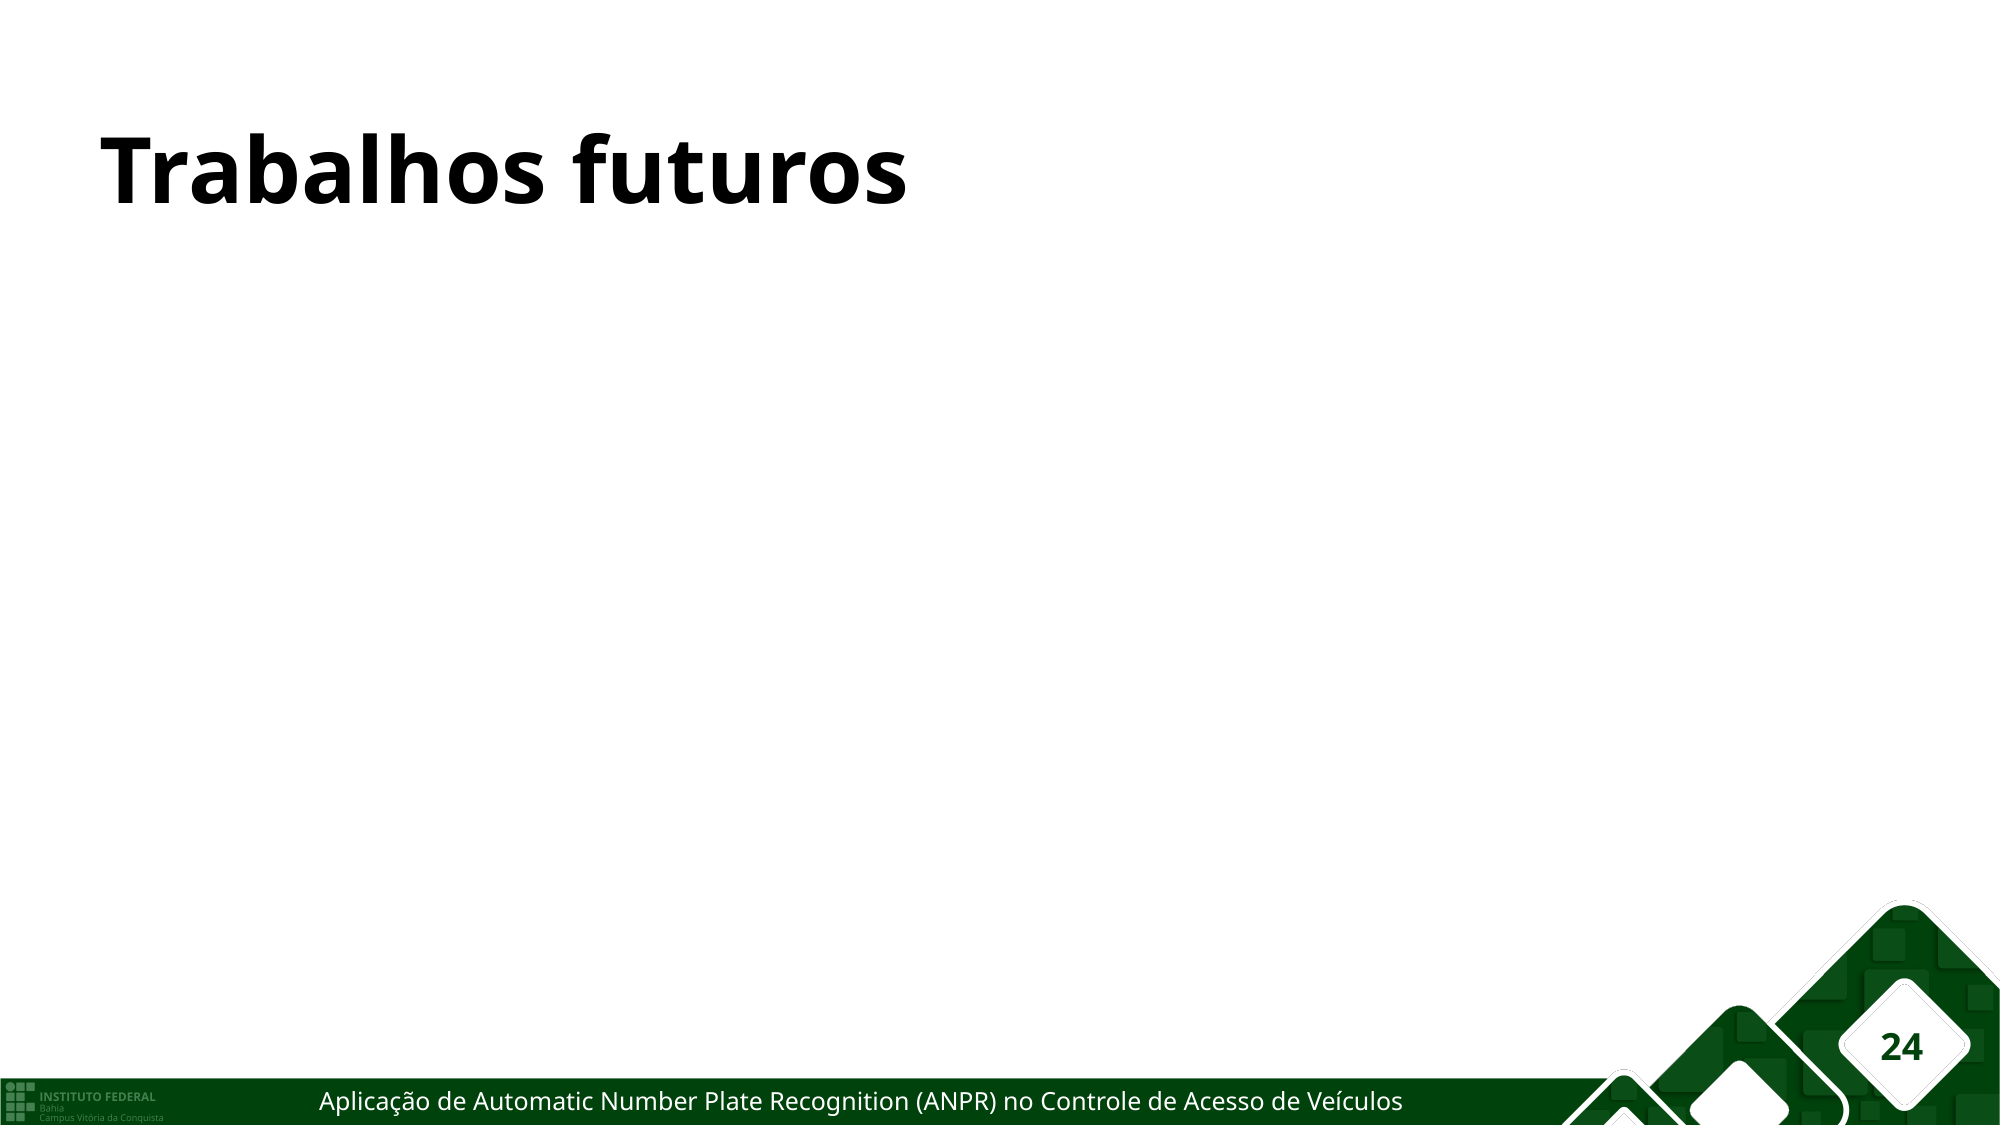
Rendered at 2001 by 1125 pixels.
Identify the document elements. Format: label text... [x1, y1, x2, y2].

picture [0, 900, 2000, 1125]
title Trabalhos futuros [99, 59, 1900, 277]
